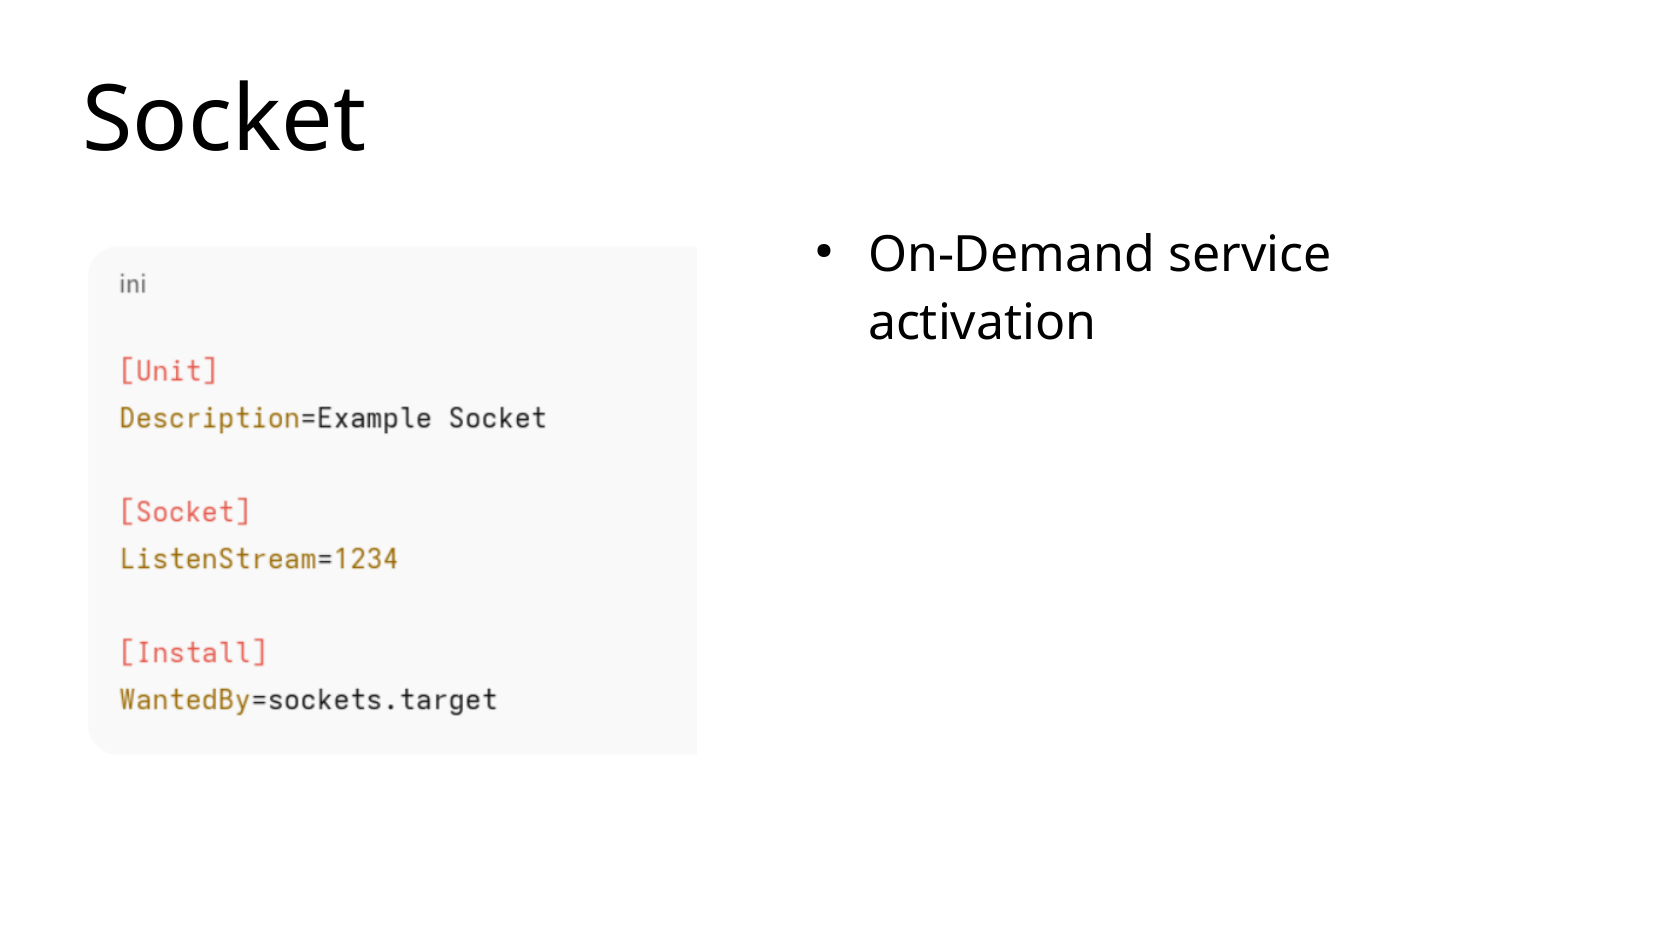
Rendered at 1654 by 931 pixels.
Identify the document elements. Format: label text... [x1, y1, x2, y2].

title Socket [82, 37, 1571, 193]
list On-Demand service activation [797, 217, 1571, 758]
picture [88, 236, 697, 770]
